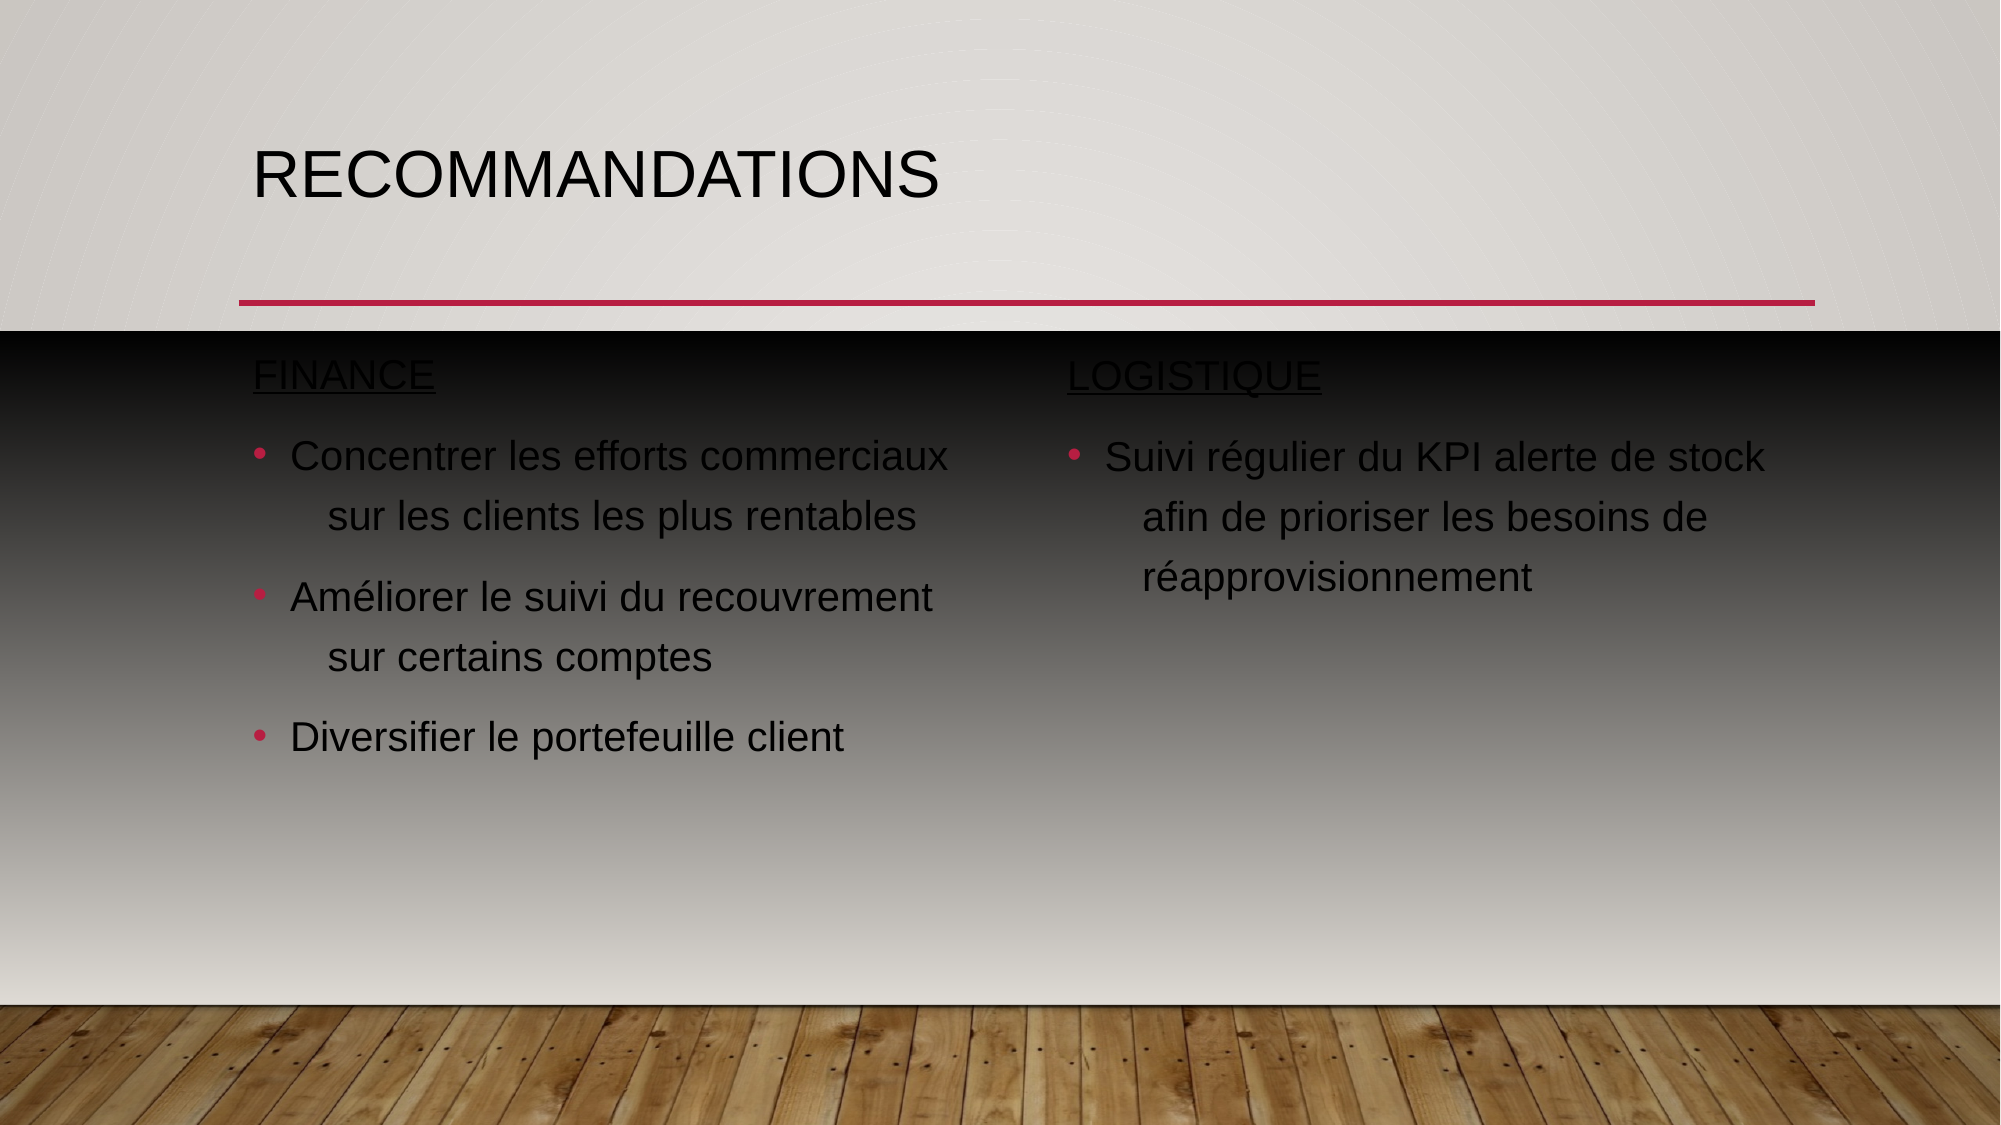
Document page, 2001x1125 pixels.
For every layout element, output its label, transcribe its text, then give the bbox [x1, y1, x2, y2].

title RECOMMANDATIONS [237, 132, 1814, 306]
list LOGISTIQUE Suivi régulier du KPI alerte de stock afin de prioriser les besoins de réapprovisionnement [1052, 330, 1815, 896]
list FINANCE Concentrer les efforts commerciaux sur les clients les plus rentables Améliorer le suivi du recouvrement sur certains comptes Diversifier le portefeuille client [237, 329, 1000, 896]
